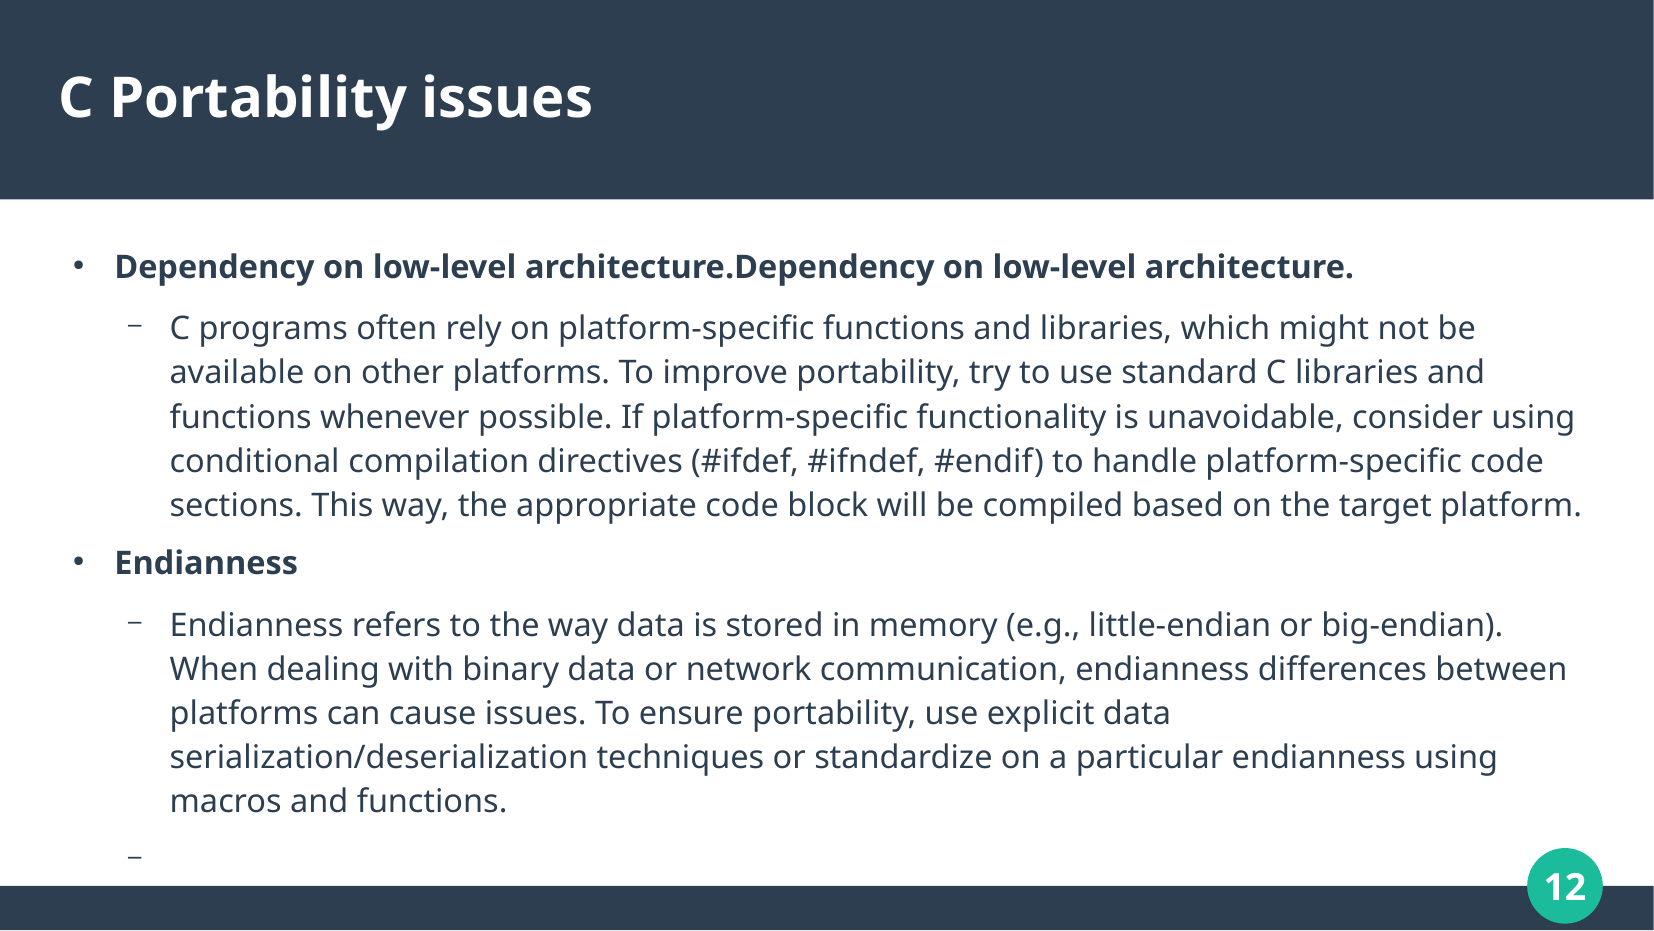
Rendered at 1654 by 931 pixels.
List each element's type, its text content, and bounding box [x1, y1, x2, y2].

list Dependency on low-level architecture.Dependency on low-level architecture. C programs often rely on platform-specific functions and libraries, which might not be available on other platforms. To improve portability, try to use standard C libraries and functions whenever possible. If platform-specific functionality is unavoidable, consider using conditional compilation directives (#ifdef, #ifndef, #endif) to handle platform-specific code sections. This way, the appropriate code block will be compiled based on the target platform. Endianness Endianness refers to the way data is stored in memory (e.g., little-endian or big-endian). When dealing with binary data or network communication, endianness differences between platforms can cause issues. To ensure portability, use explicit data serialization/deserialization techniques or standardize on a particular endianness using macros and functions. [59, 243, 1595, 864]
title C Portability issues [59, 37, 1595, 156]
